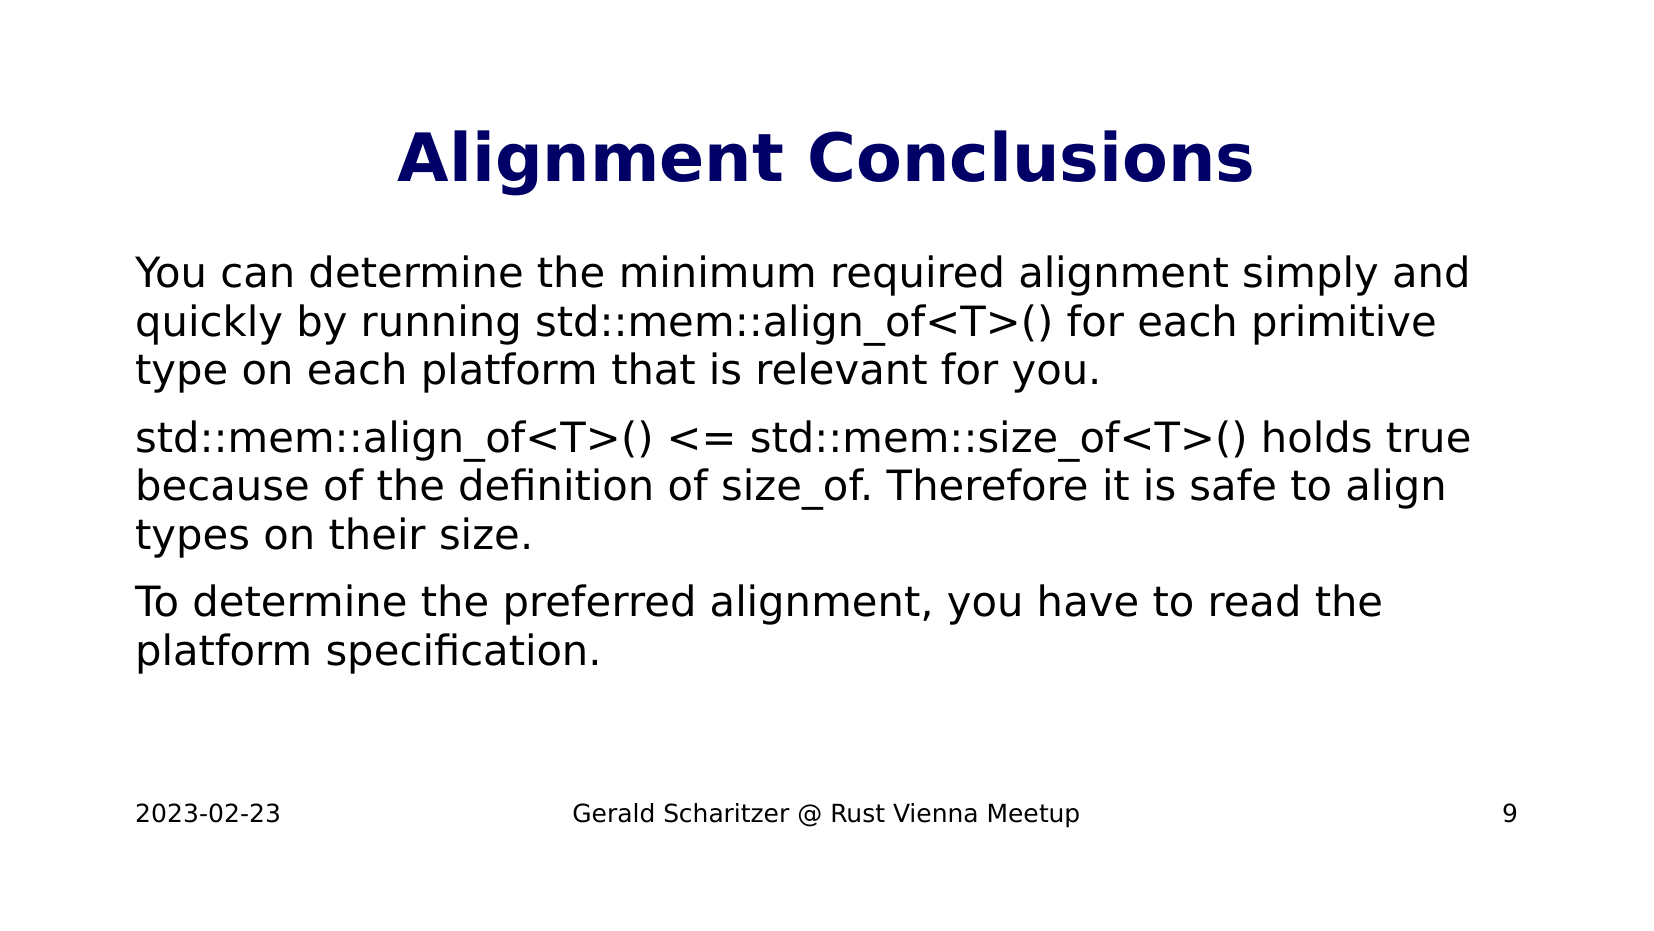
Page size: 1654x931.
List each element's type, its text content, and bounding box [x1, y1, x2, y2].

title Alignment Conclusions [135, 90, 1519, 227]
list You can determine the minimum required alignment simply and quickly by running std::mem::align_of<T>() for each primitive type on each platform that is relevant for you. std::mem::align_of<T>() <= std::mem::size_of<T>() holds true because of the definition of size_of. Therefore it is safe to align types on their size. To determine the preferred alignment, you have to read the platform specification. [135, 248, 1519, 721]
